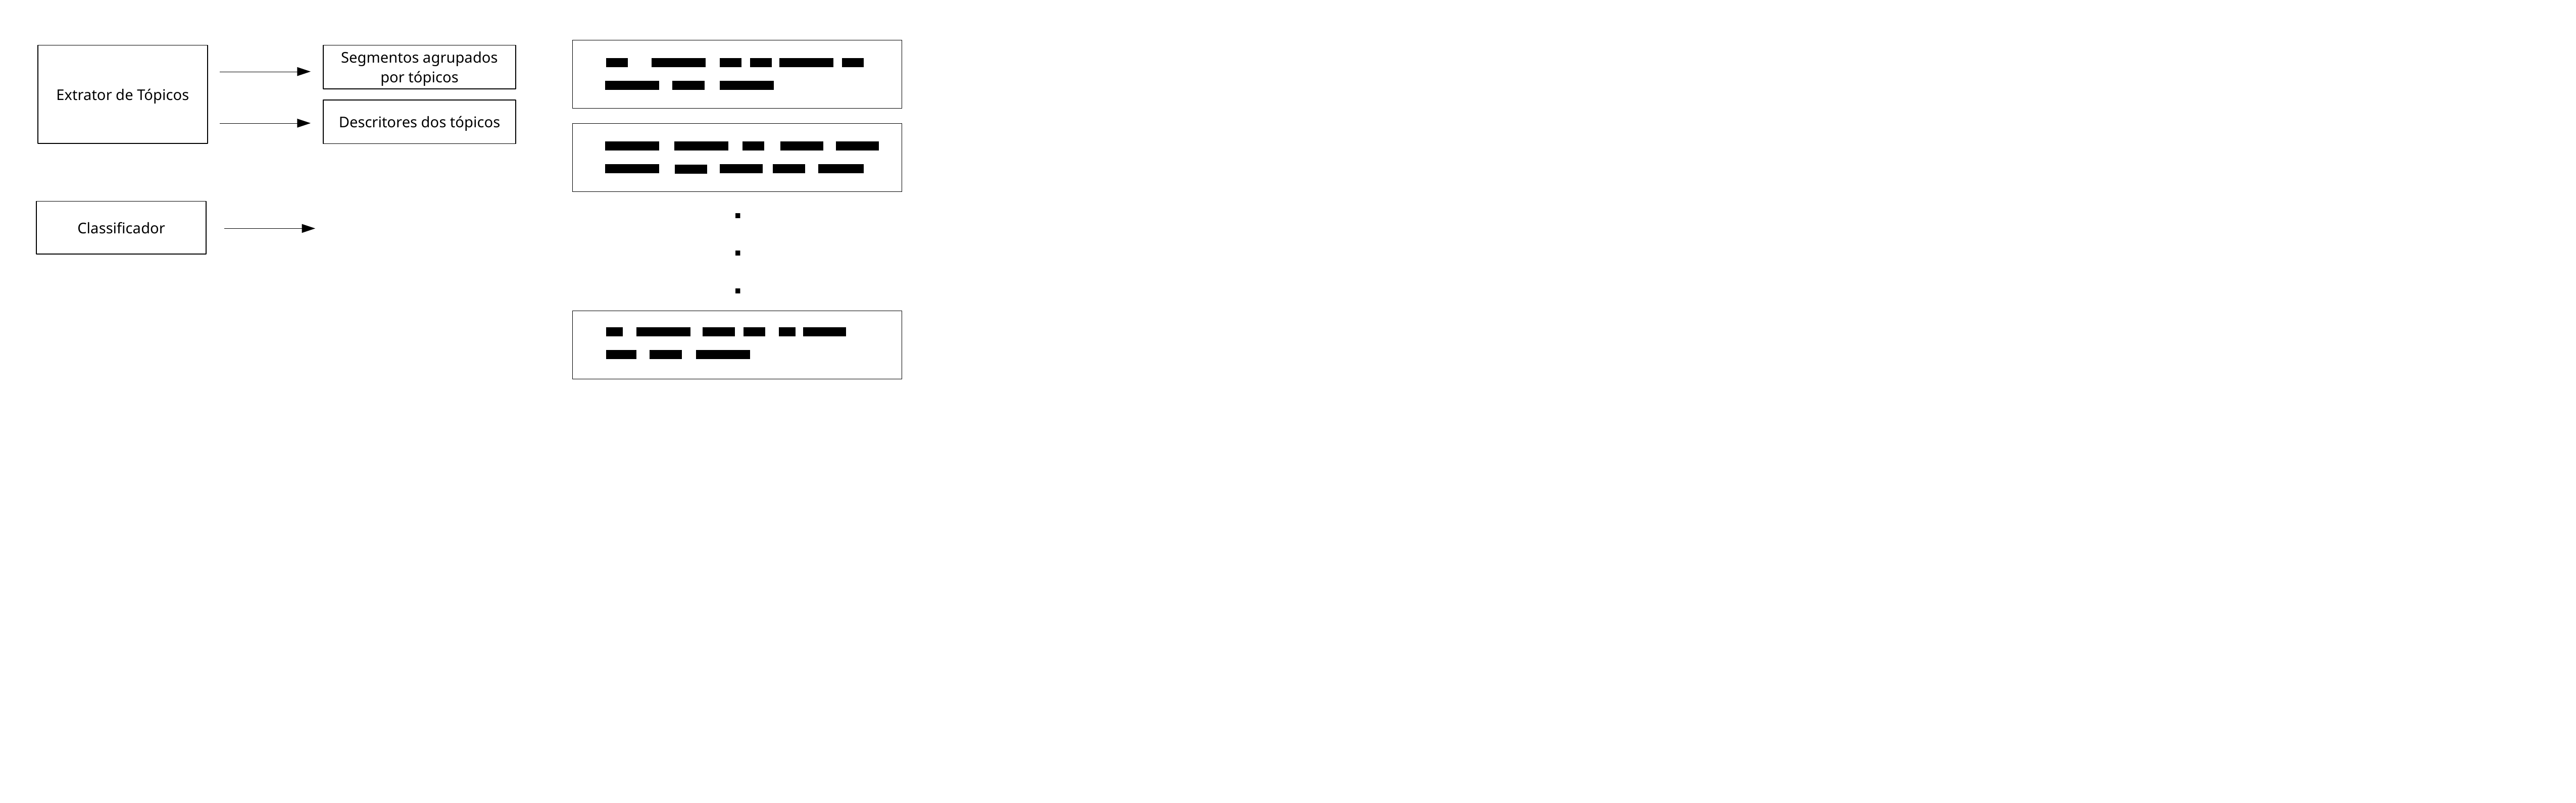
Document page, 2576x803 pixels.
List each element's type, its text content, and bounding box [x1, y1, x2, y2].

text_box . . . [725, 184, 756, 365]
text_box Extrator de Tópicos [38, 45, 208, 144]
text_box Classificador [36, 201, 207, 255]
text_box Descritores dos tópicos [323, 100, 516, 144]
text_box Segmentos agrupados por tópicos [323, 45, 516, 89]
